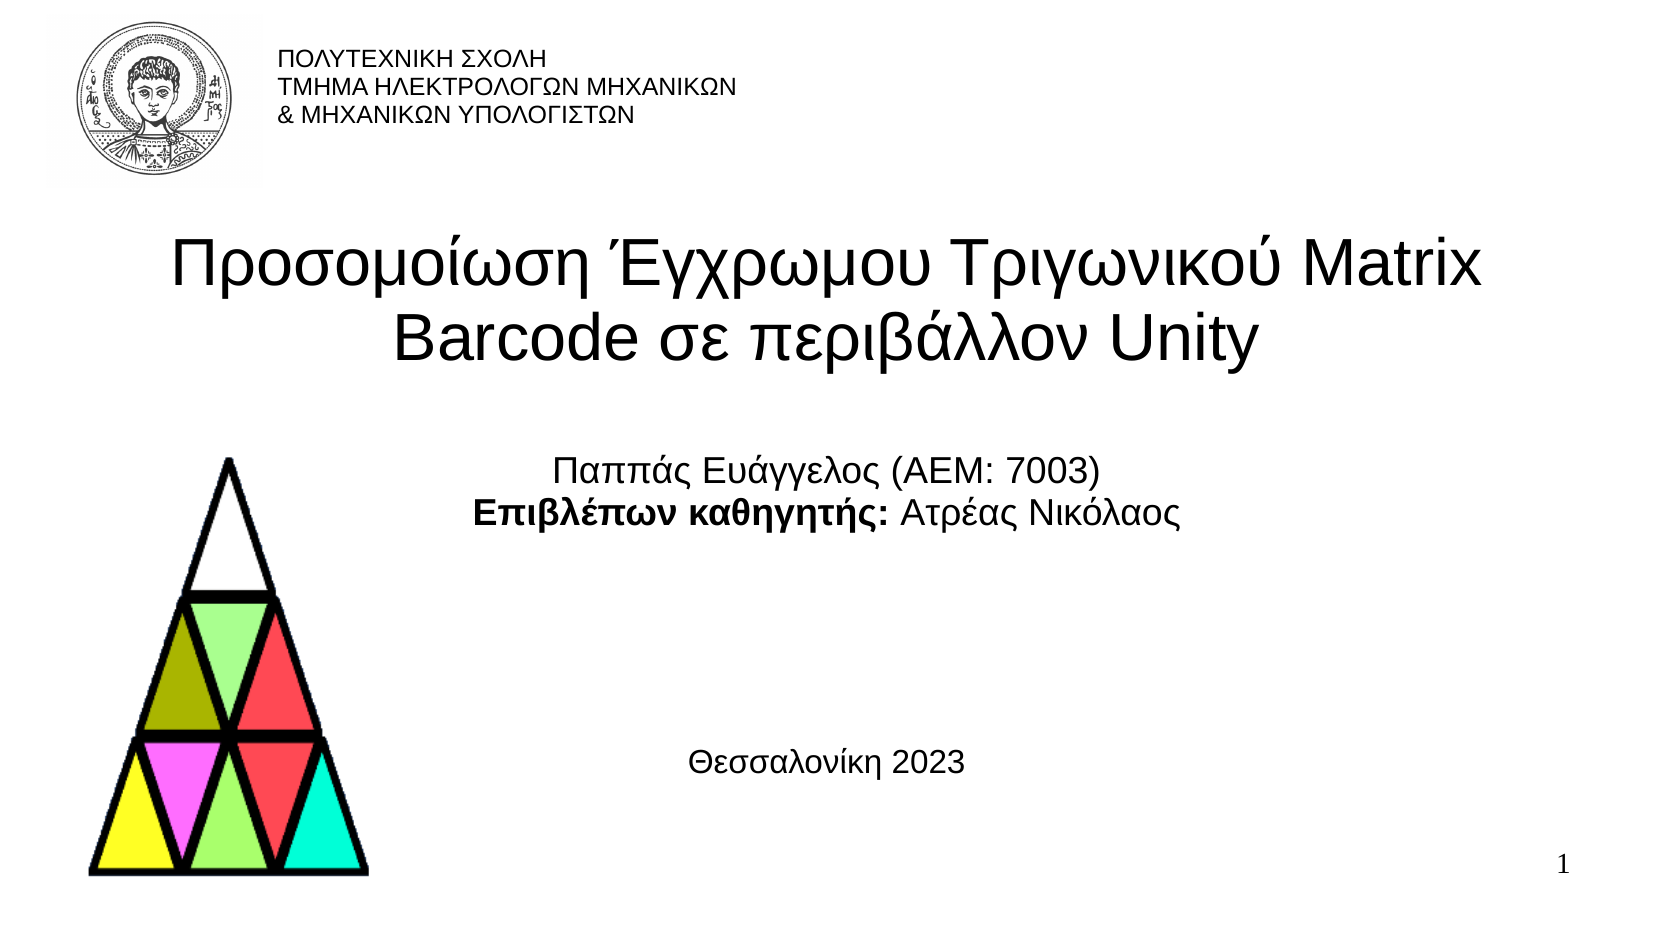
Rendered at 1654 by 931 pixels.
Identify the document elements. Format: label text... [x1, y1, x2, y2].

subtitle Προσομοίωση Έγχρωμου Τριγωνικού Matrix Barcode σε περιβάλλον Unity Παππάς Ευάγγελος (ΑΕΜ: 7003) Επιβλέπων καθηγητής: Ατρέας Νικόλαος Θεσσαλονίκη 2023 [82, 142, 1571, 863]
picture [0, 411, 451, 931]
picture [46, 14, 263, 188]
text_box ΠΟΛΥΤΕΧΝΙΚΗ ΣΧΟΛΗ ΤΜΗΜΑ ΗΛΕΚΤΡΟΛΟΓΩΝ ΜΗΧΑΝΙΚΩΝ & ΜΗΧΑΝΙΚΩΝ ΥΠΟΛΟΓΙΣΤΩΝ [262, 37, 788, 249]
